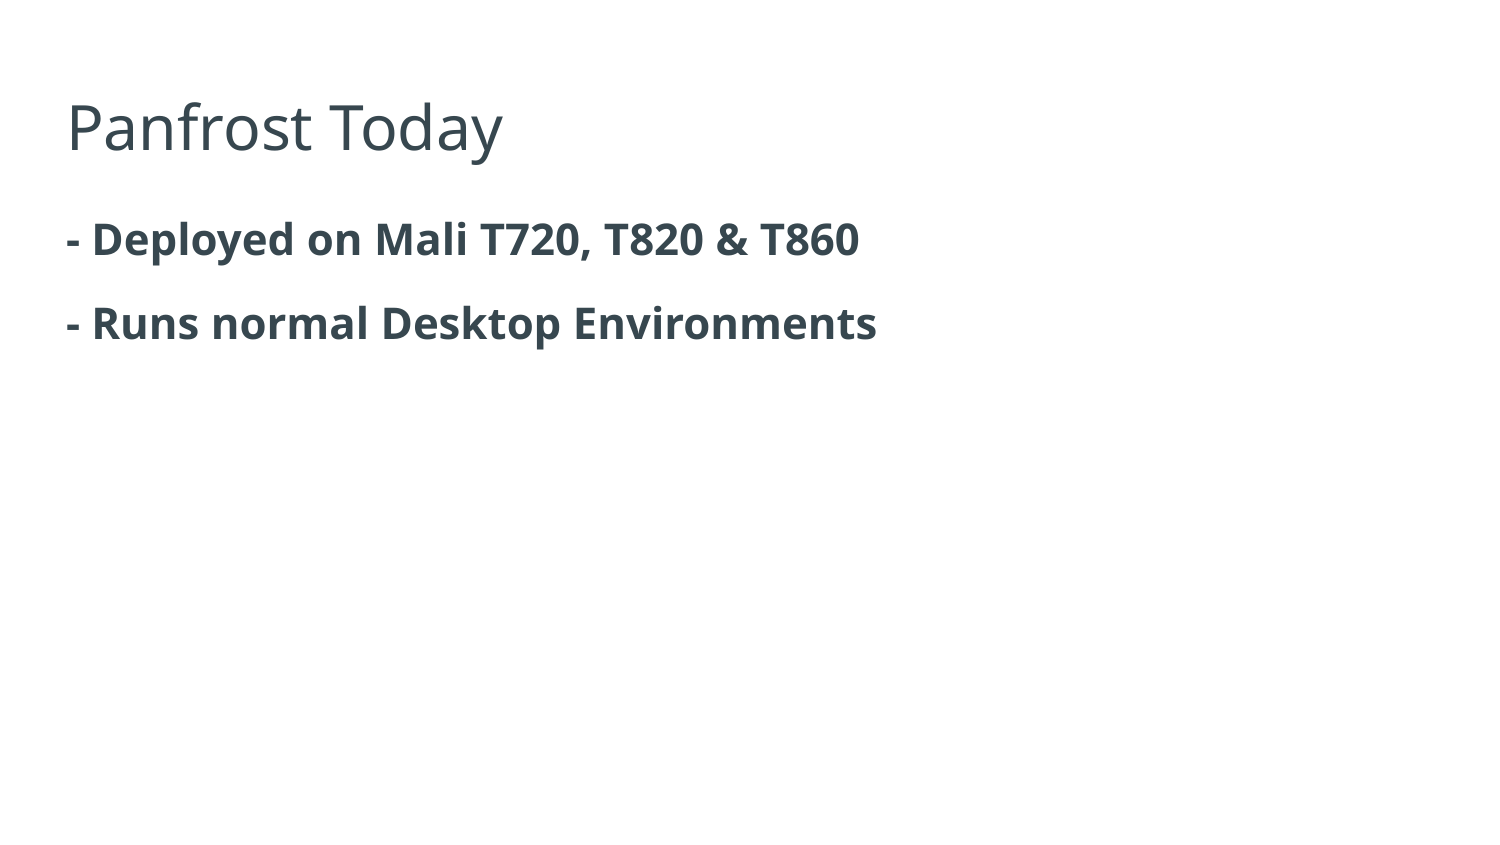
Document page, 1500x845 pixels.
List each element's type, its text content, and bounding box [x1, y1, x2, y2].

title Panfrost Today [51, 72, 1449, 167]
list - Deployed on Mali T720, T820 & T860 - Runs normal Desktop Environments [51, 189, 1216, 750]
